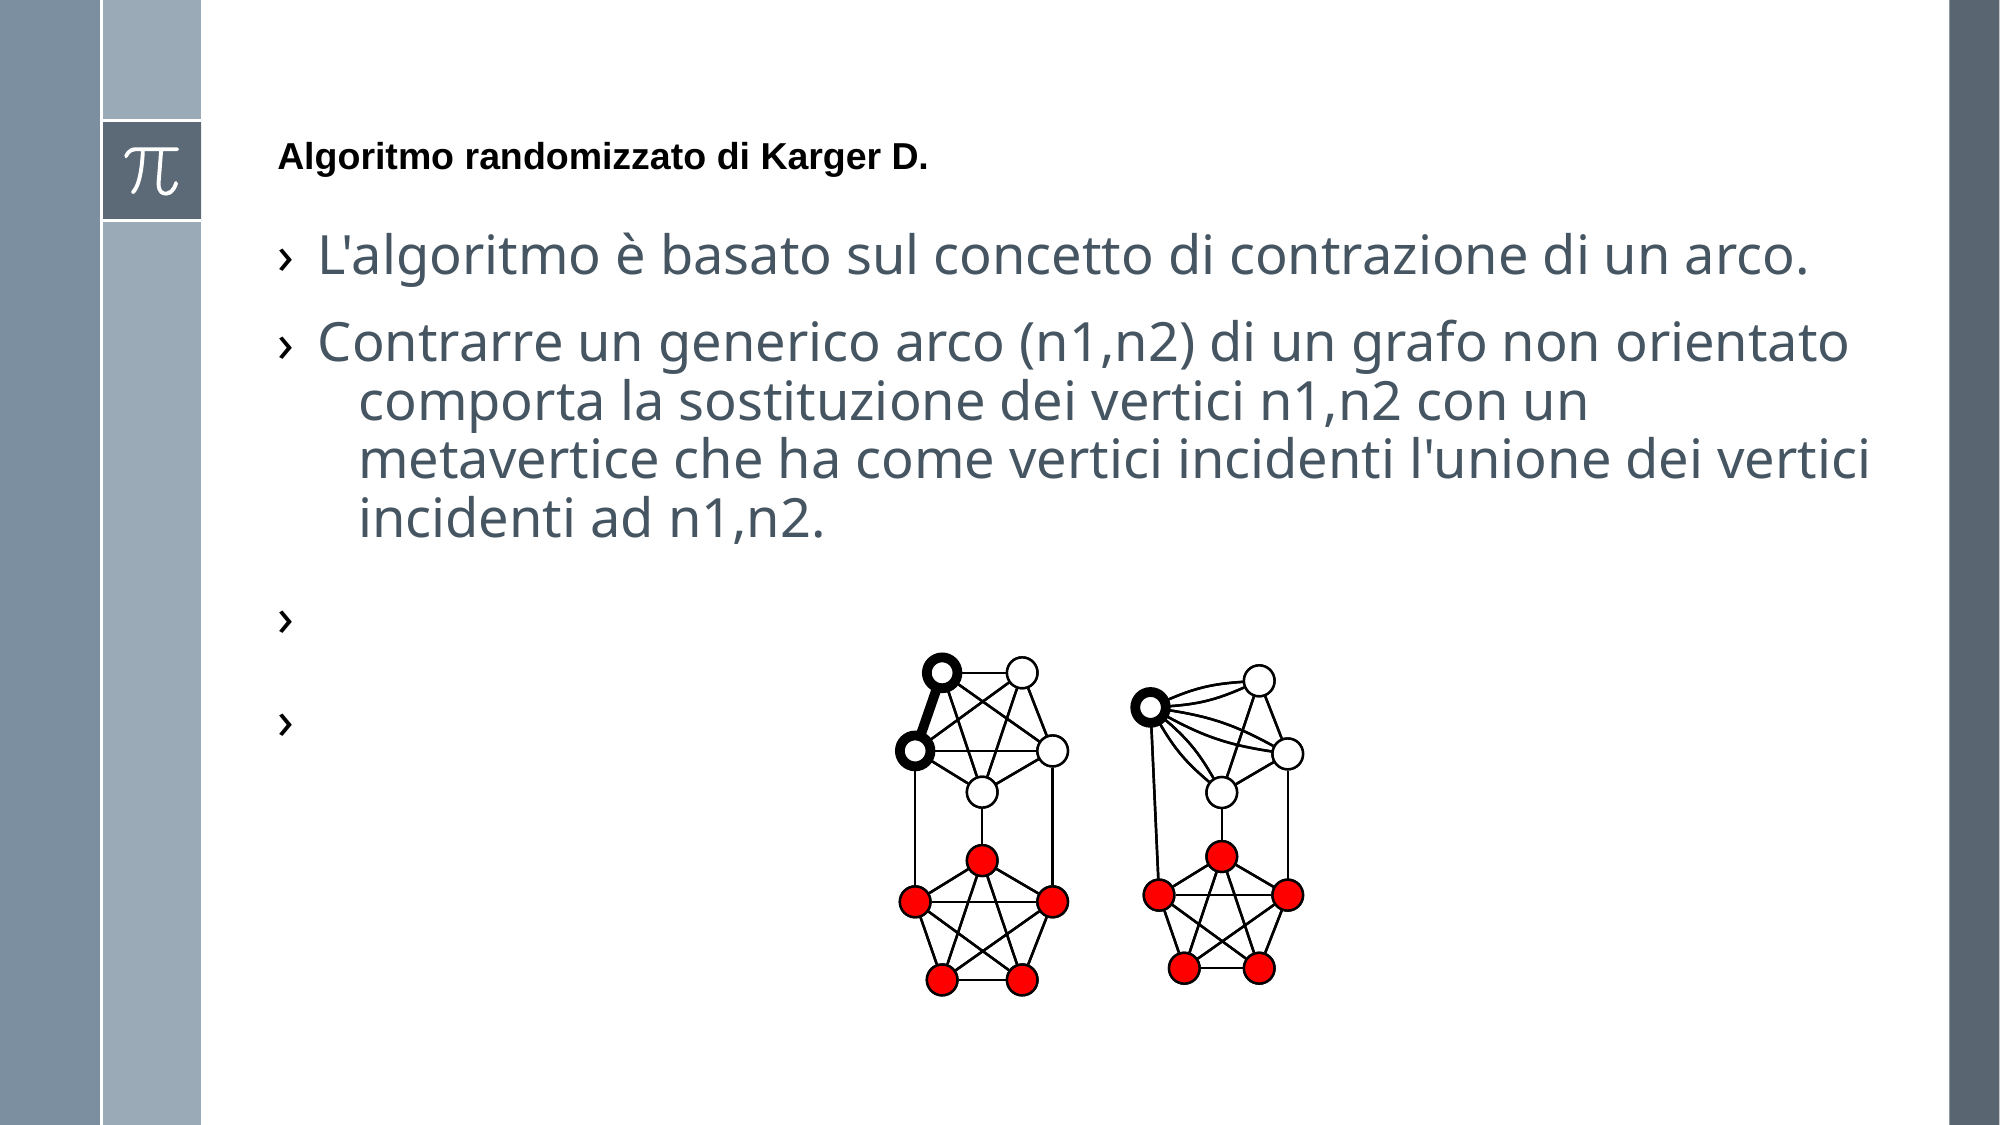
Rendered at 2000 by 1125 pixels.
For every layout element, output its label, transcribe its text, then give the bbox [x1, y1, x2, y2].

title Algoritmo randomizzato di Karger D. [262, 0, 1868, 185]
picture [816, 597, 1351, 1042]
list L'algoritmo è basato sul concetto di contrazione di un arco. Contrarre un generico arco (n1,n2) di un grafo non orientato comporta la sostituzione dei vertici n1,n2 con un metavertice che ha come vertici incidenti l'unione dei vertici incidenti ad n1,n2. [262, 219, 1905, 598]
